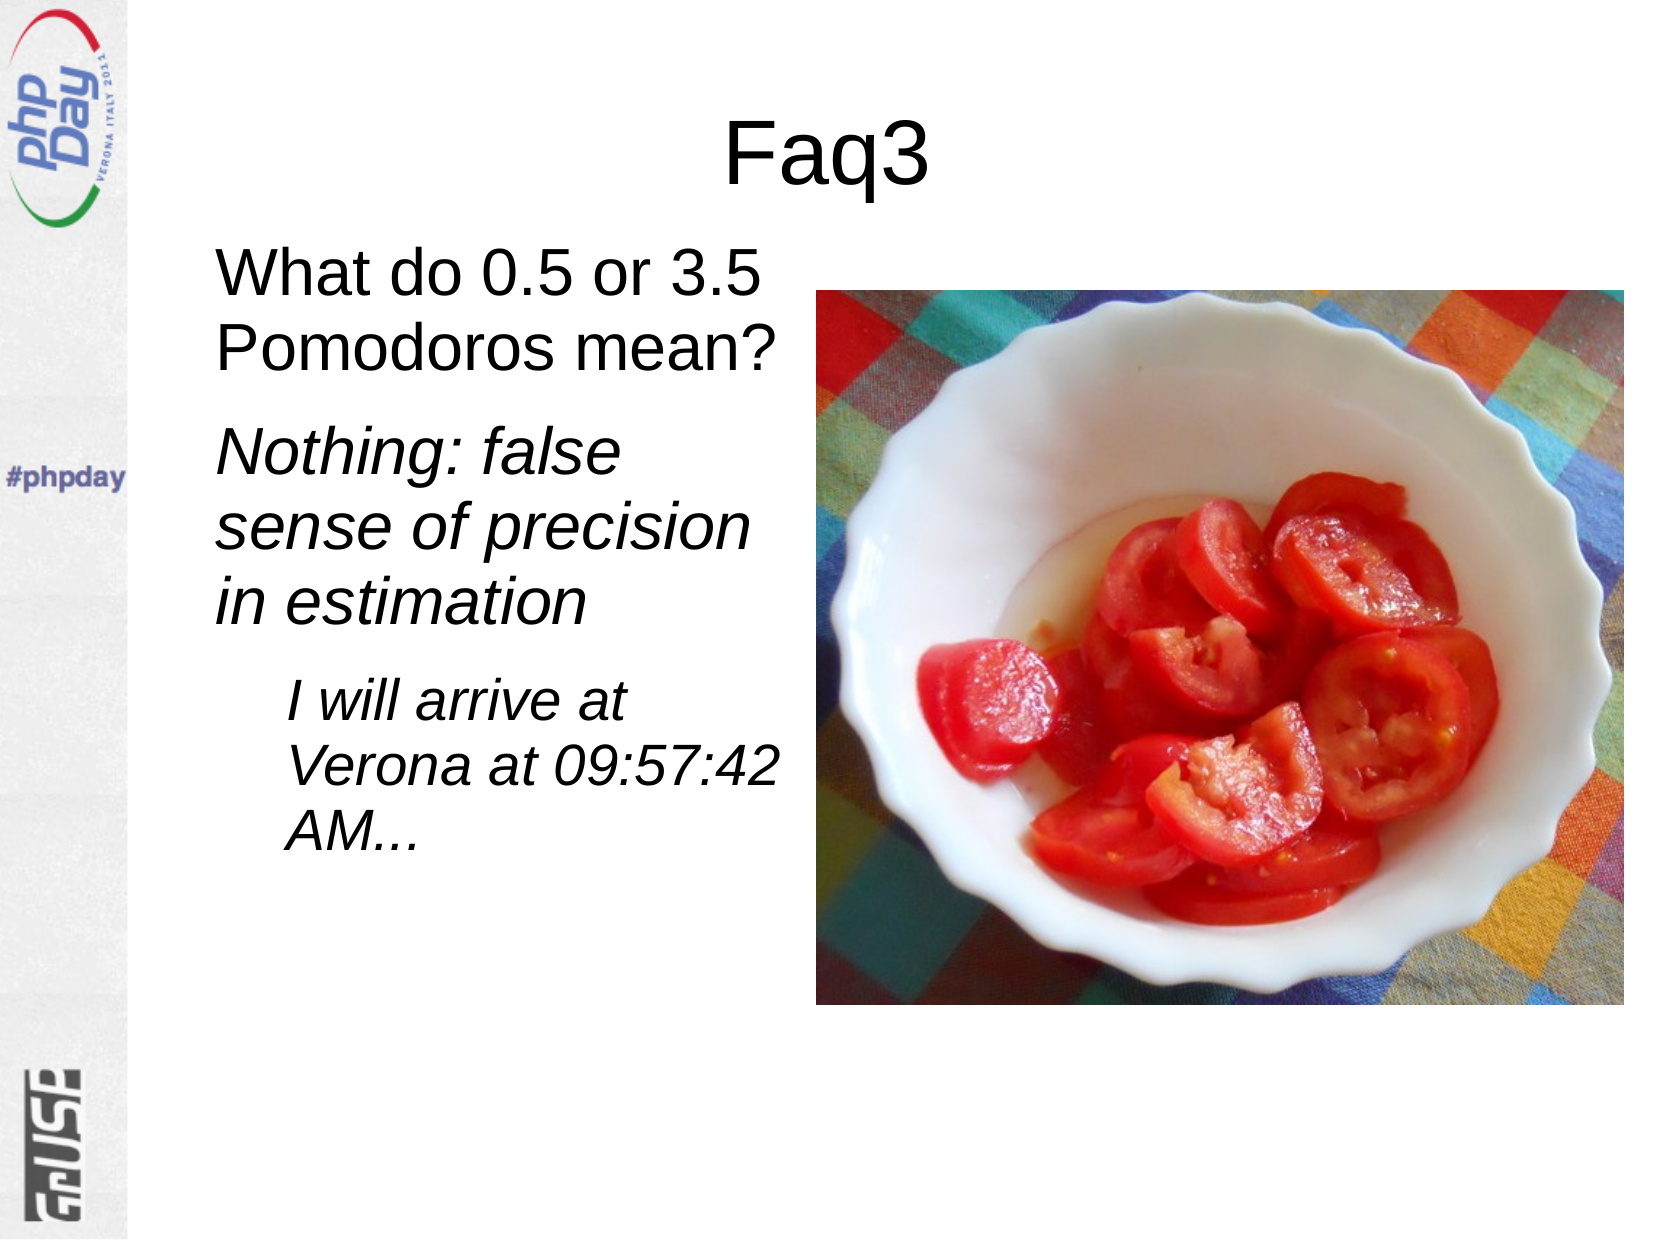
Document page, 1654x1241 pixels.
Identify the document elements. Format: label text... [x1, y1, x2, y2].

list What do 0.5 or 3.5 Pomodoros mean? Nothing: false sense of precision in estimation I will arrive at Verona at 09:57:42 AM... [144, 235, 796, 1035]
picture [0, 0, 1654, 1241]
title Faq3 [82, 56, 1571, 250]
